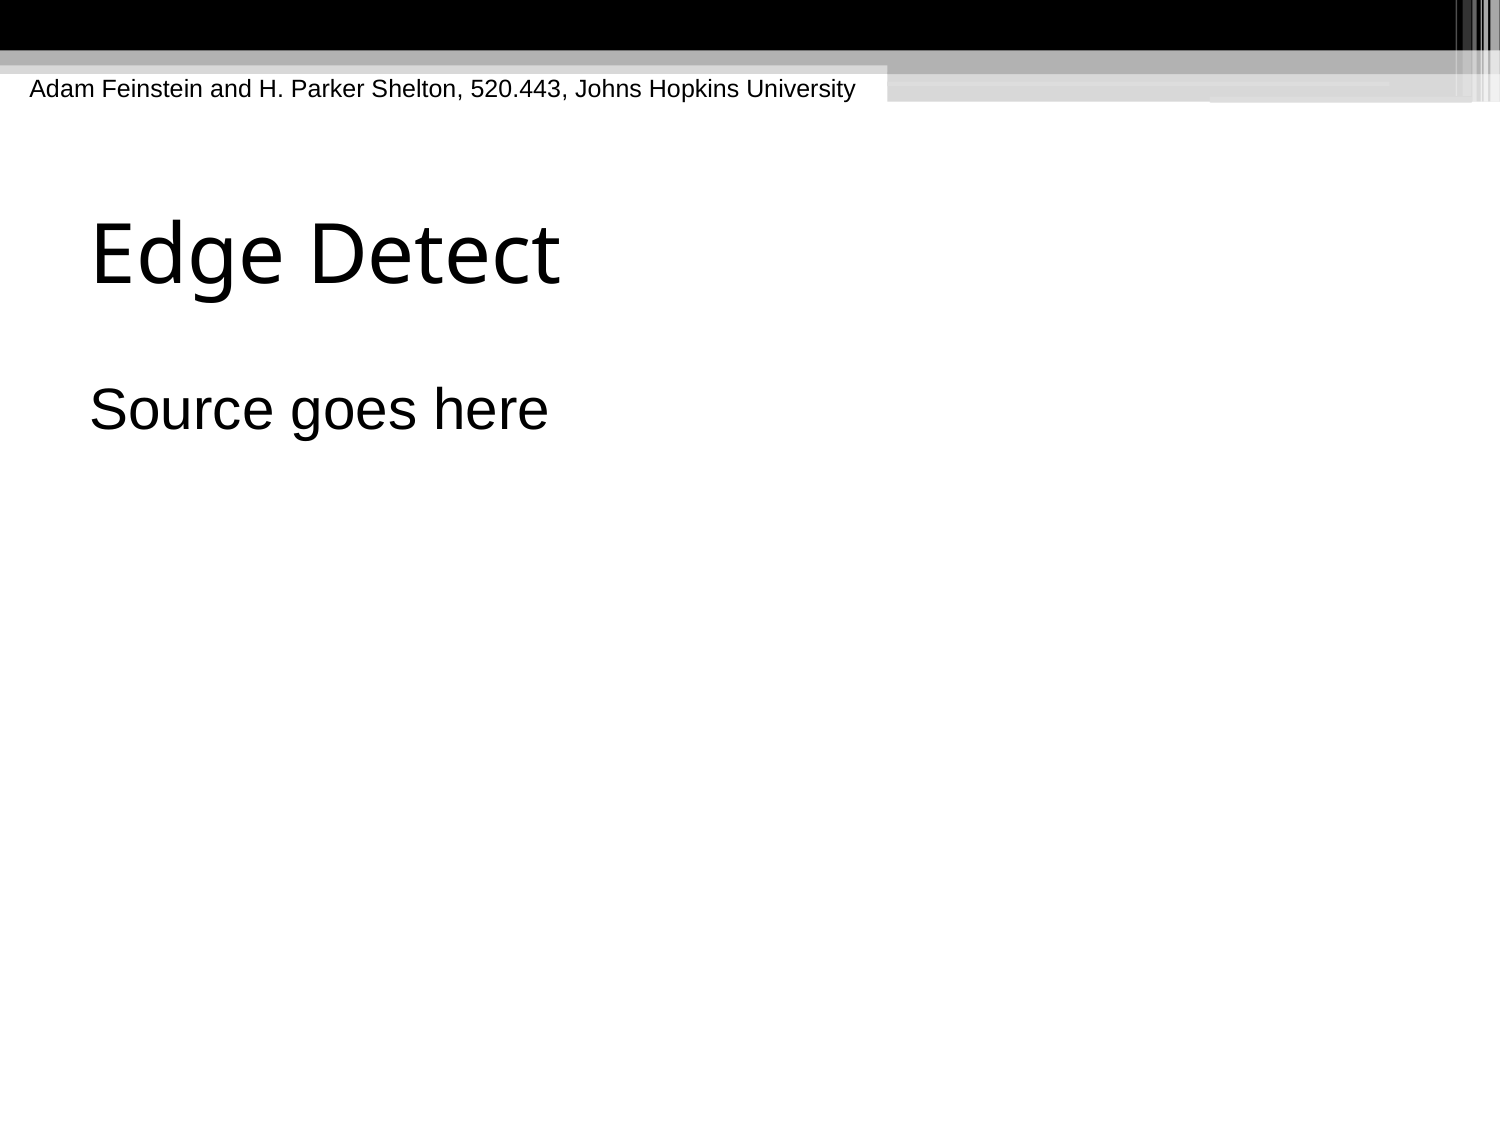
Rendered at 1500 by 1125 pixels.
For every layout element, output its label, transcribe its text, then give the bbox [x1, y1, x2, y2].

list Source goes here [75, 368, 1425, 1079]
title Edge Detect [75, 187, 1425, 363]
text_box Adam Feinstein and H. Parker Shelton, 520.443, Johns Hopkins University [0, 67, 888, 110]
